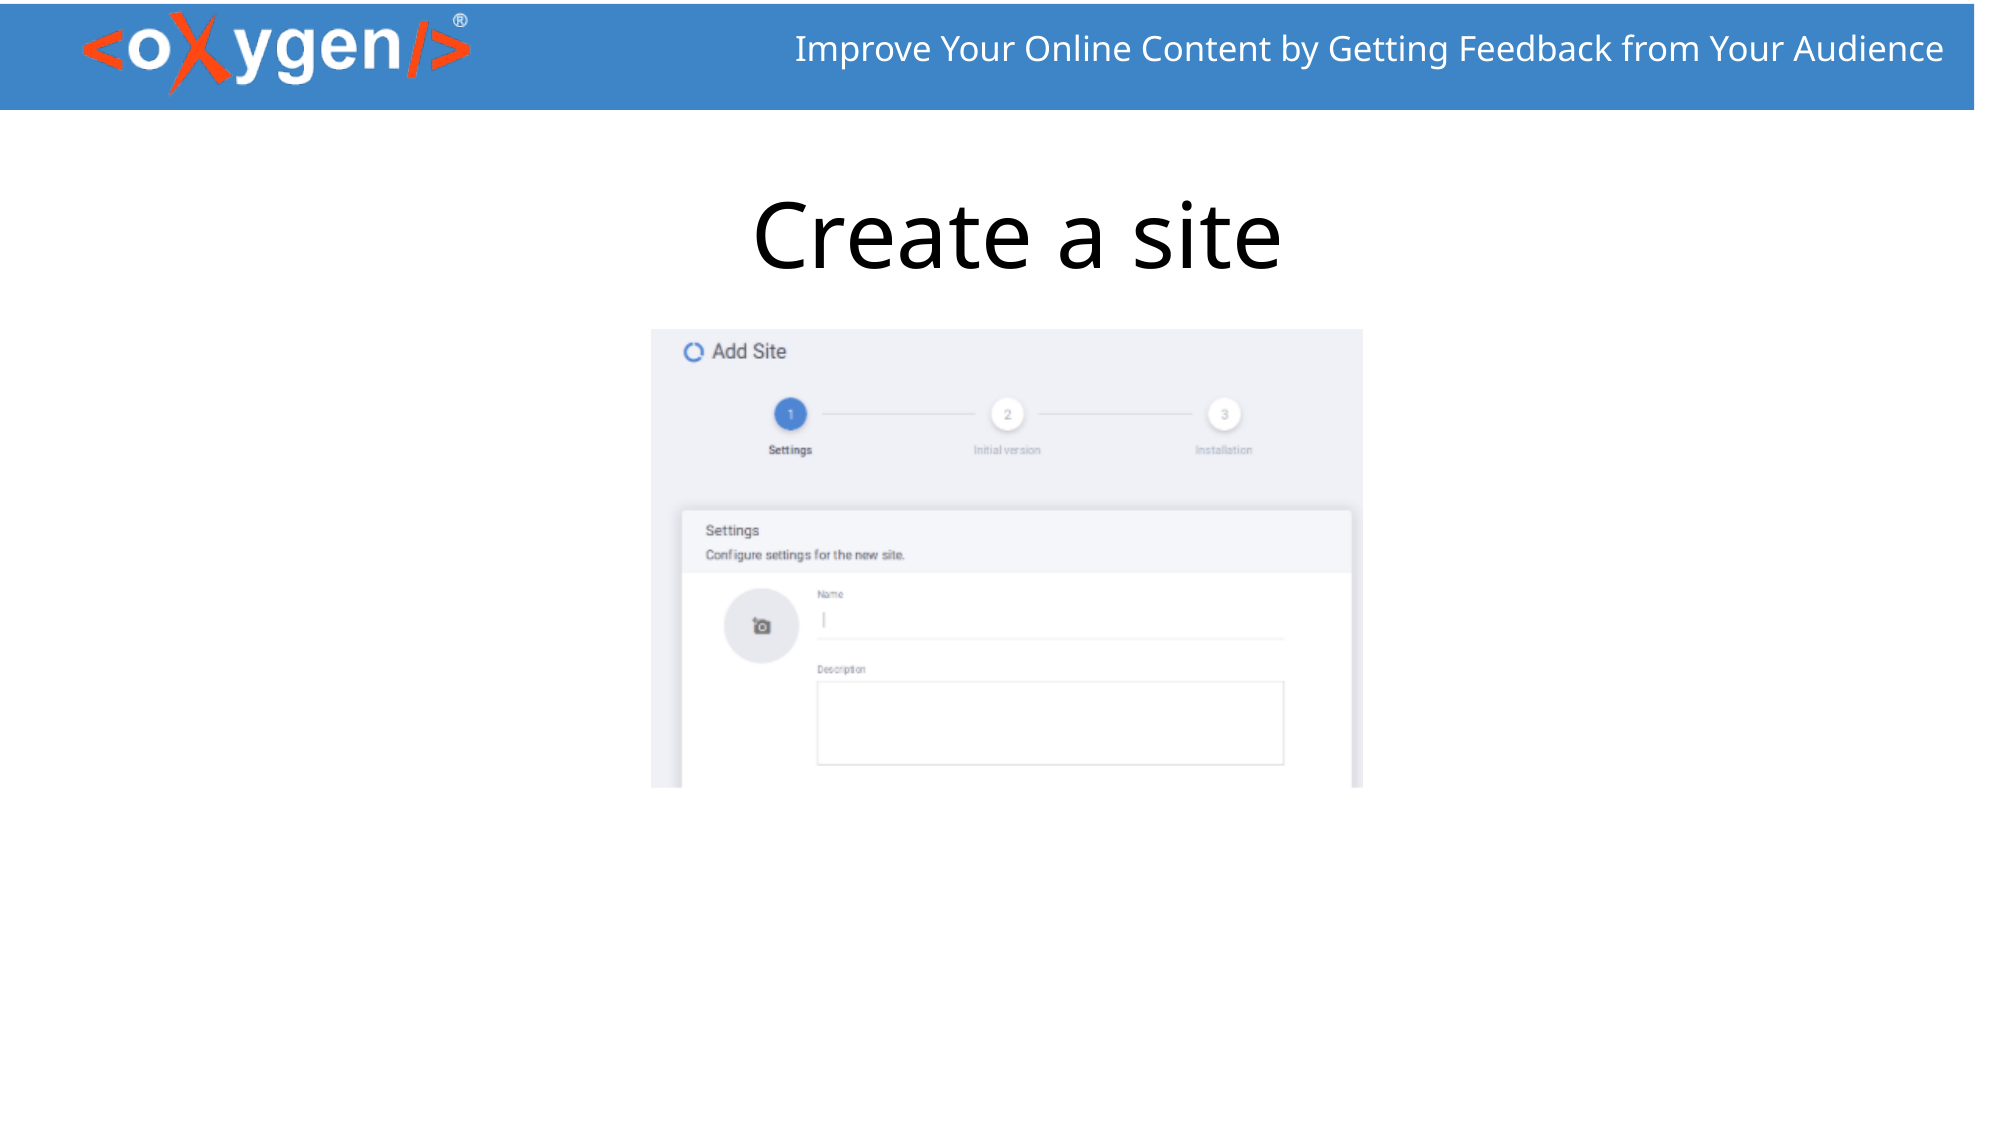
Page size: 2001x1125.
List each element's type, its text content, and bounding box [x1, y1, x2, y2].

picture [75, 0, 488, 106]
picture [651, 329, 1363, 802]
title Create a site [99, 139, 1900, 328]
